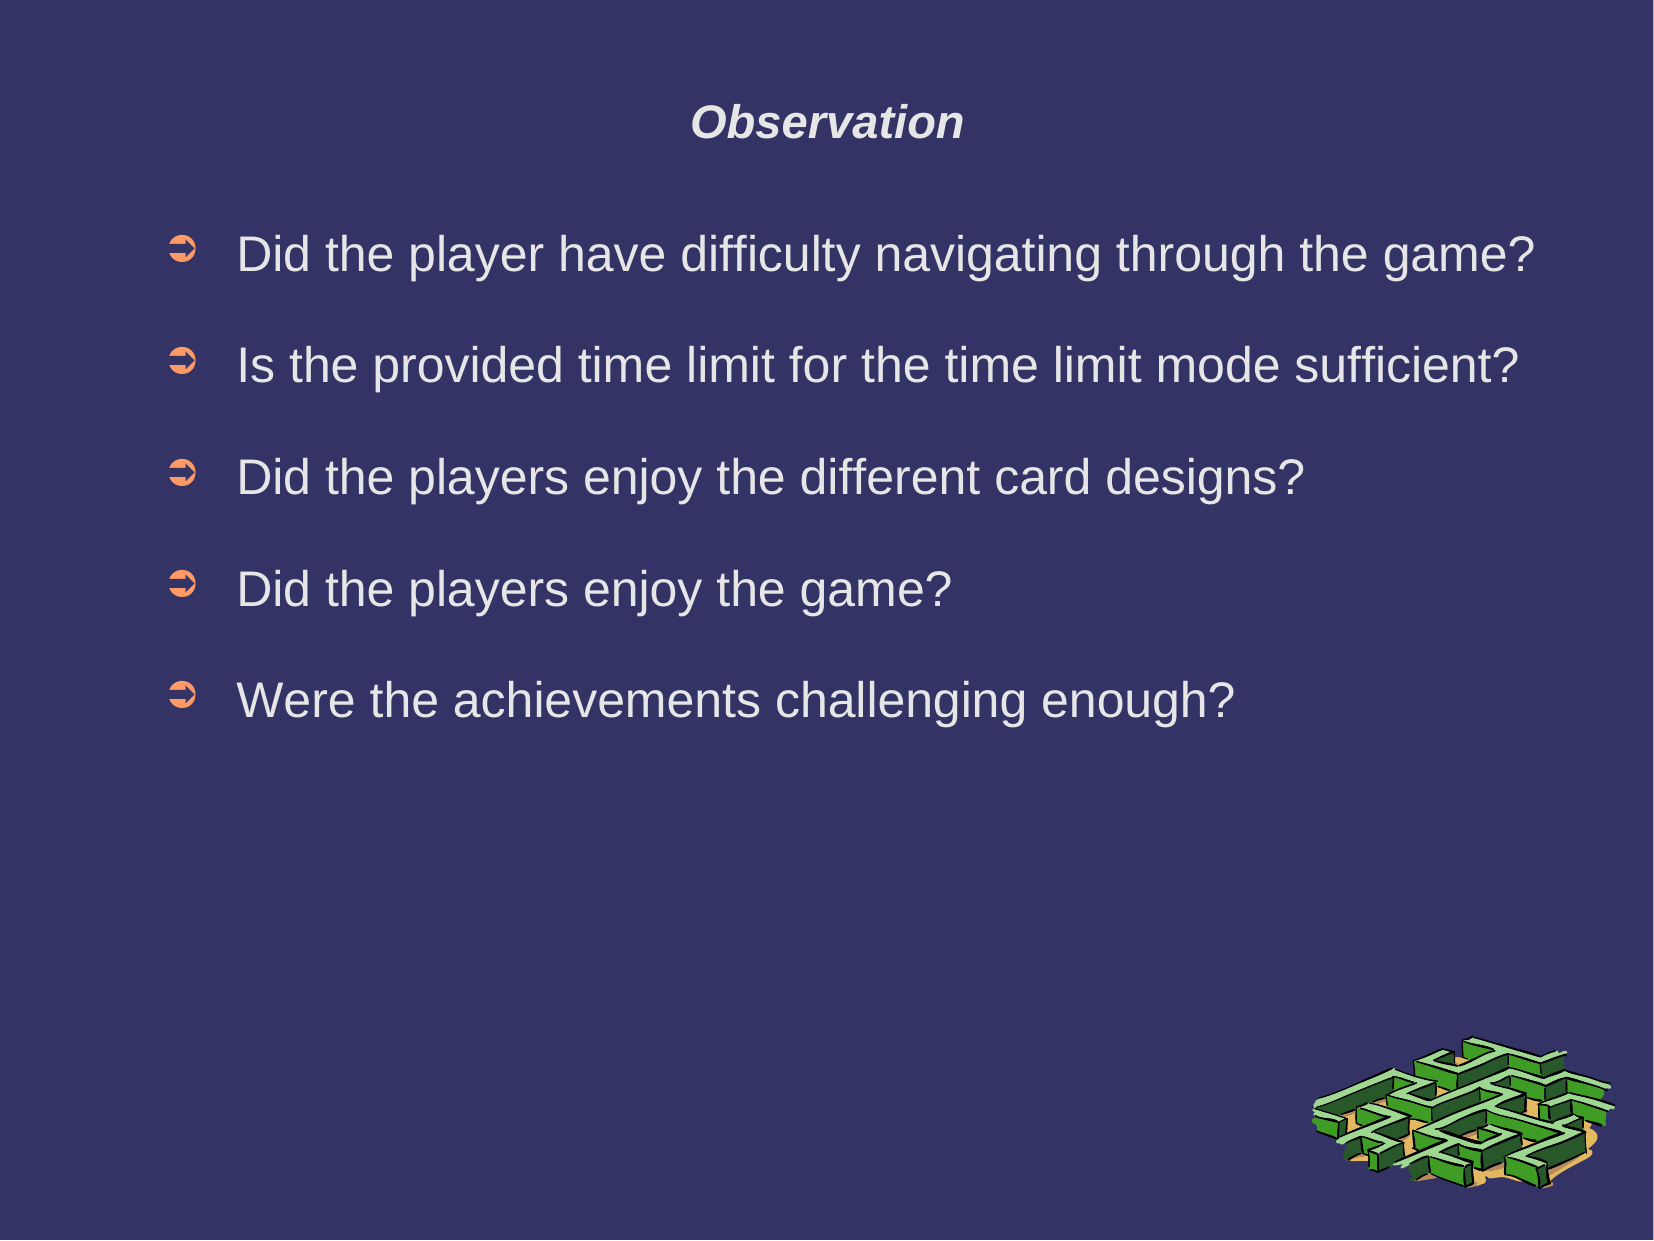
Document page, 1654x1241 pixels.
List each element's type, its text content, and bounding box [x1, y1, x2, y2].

list Did the player have difficulty navigating through the game? Is the provided time limit for the time limit mode sufficient? Did the players enjoy the different card designs? Did the players enjoy the game? Were the achievements challenging enough? [153, 226, 1545, 1008]
title Observation [121, 19, 1534, 227]
